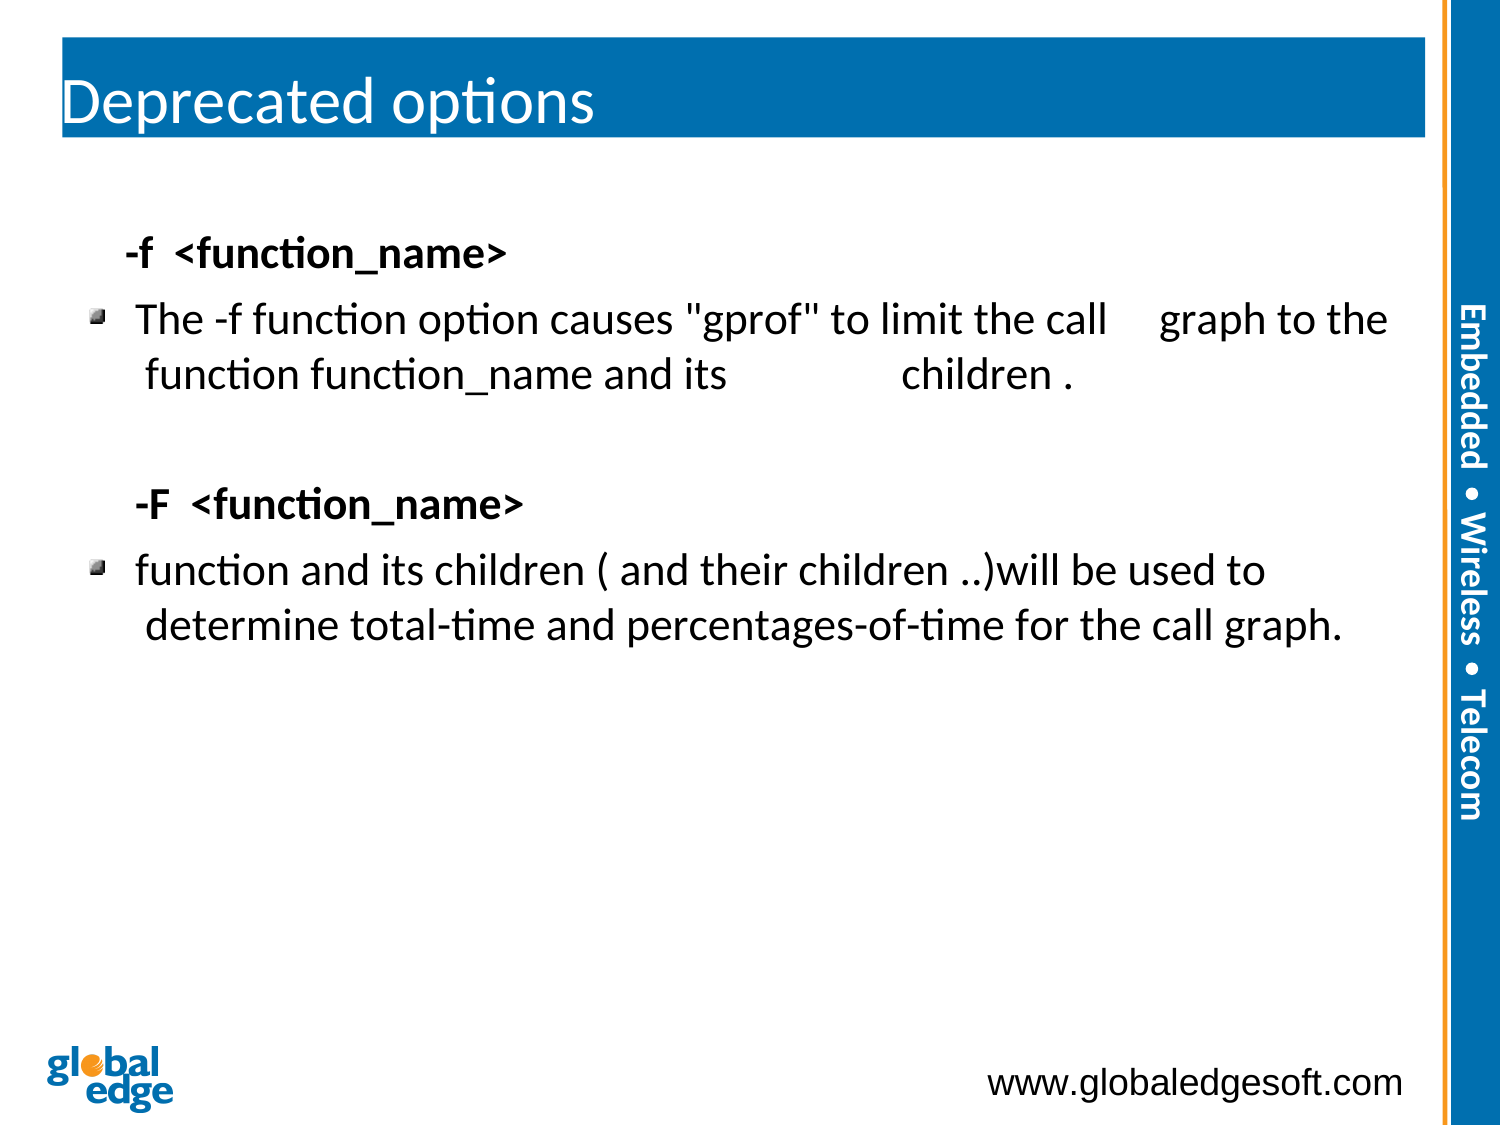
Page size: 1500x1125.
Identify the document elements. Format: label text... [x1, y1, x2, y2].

title Deprecated options [37, 10, 1436, 184]
picture [34, 1034, 185, 1125]
list -f <function_name> The -f function option causes "gprof" to limit the call graph to the function function_name and its children . -F <function_name> function and its children ( and their children ..)will be used to determine total-time and percentages-of-time for the call graph. [75, 149, 1425, 963]
